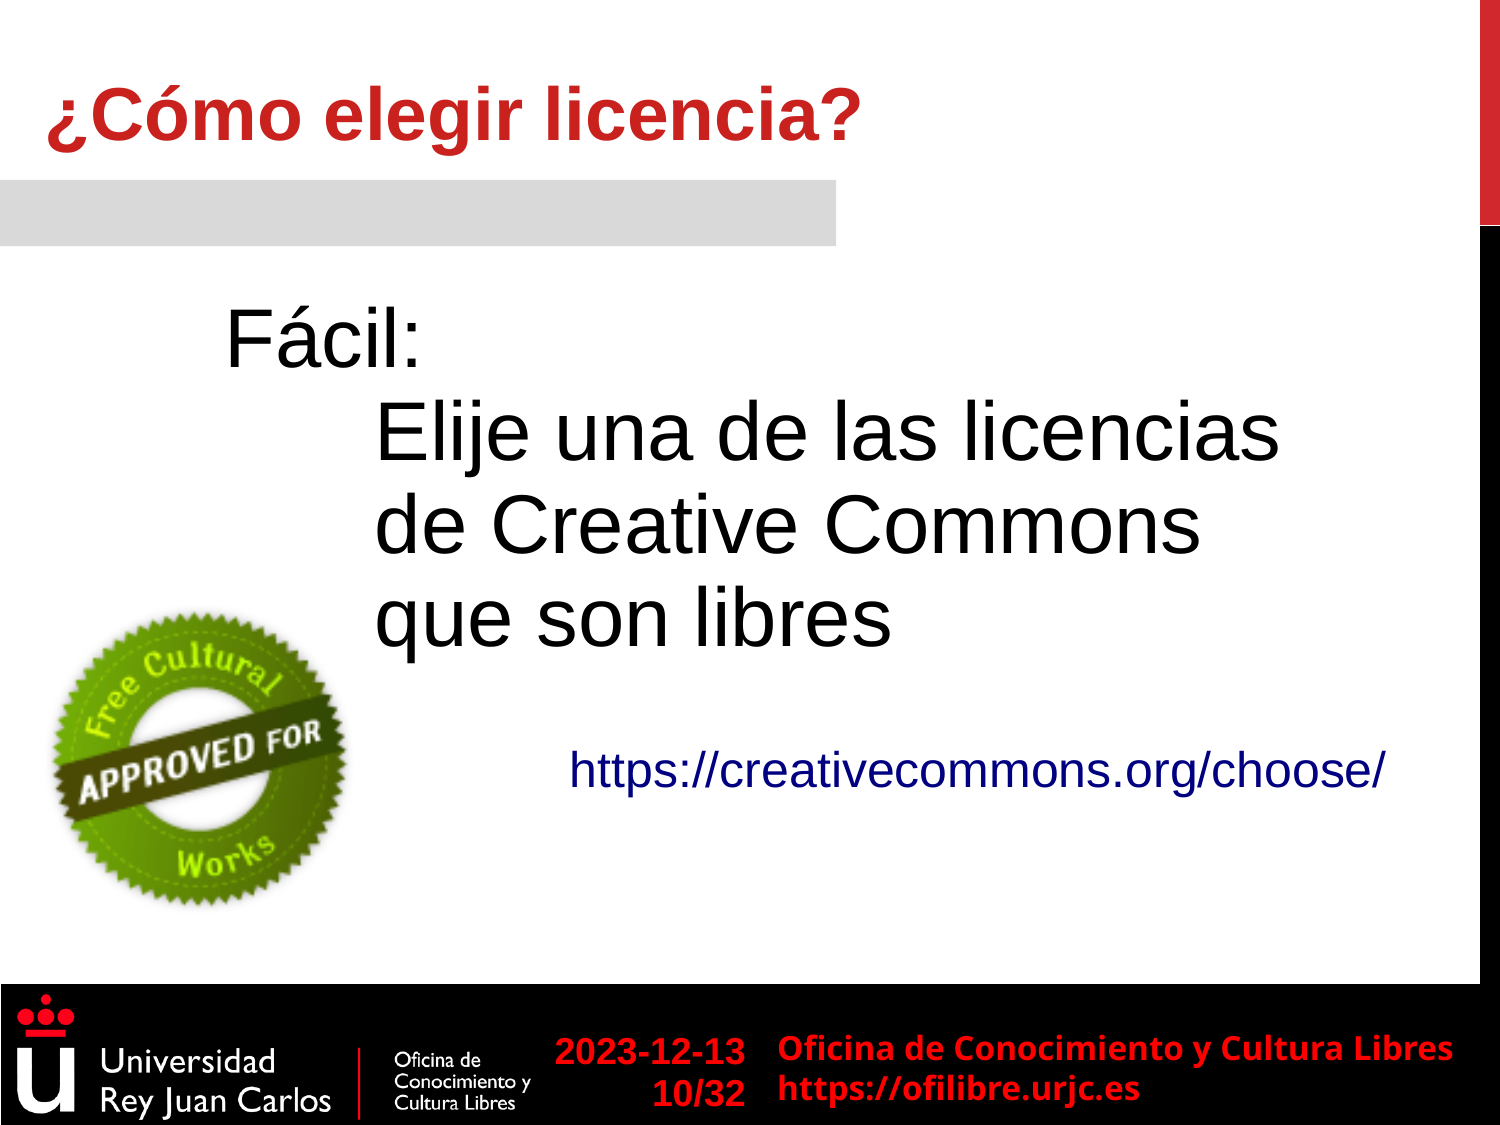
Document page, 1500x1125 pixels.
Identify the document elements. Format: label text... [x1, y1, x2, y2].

title [75, 7, 1425, 196]
picture [45, 605, 355, 916]
text_box Fácil: Elije una de las licencias de Creative Commons que son libres [210, 285, 1442, 672]
text_box ¿Cómo elegir licencia? [30, 64, 1306, 248]
picture [17, 994, 531, 1120]
text_box https://creativecommons.org/choose/ [555, 735, 1456, 848]
